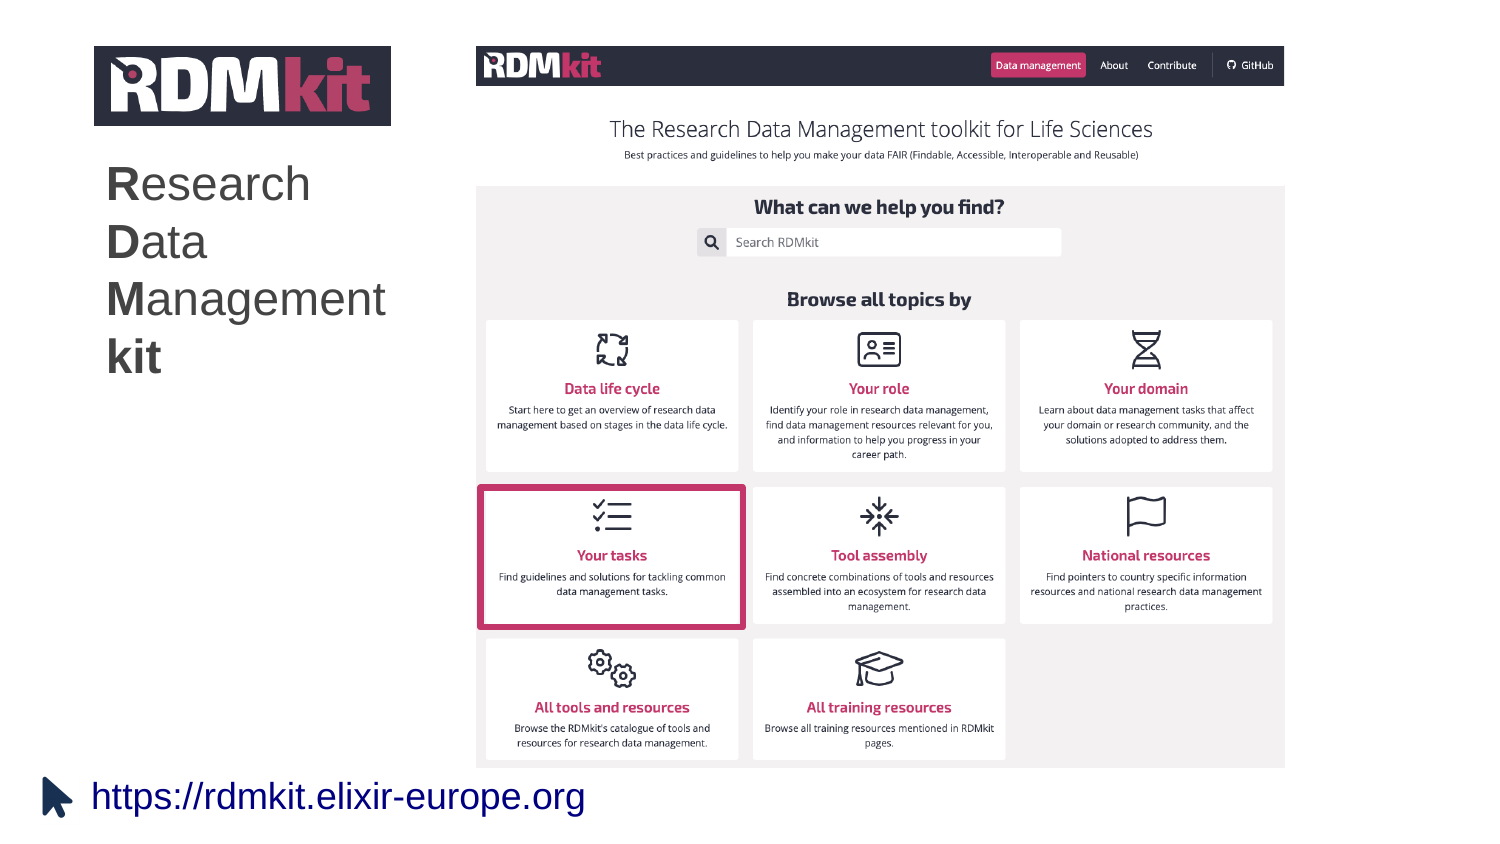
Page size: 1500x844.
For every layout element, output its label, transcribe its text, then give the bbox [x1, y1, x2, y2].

text_box Research Data Management kit [94, 147, 423, 387]
text_box https://rdmkit.elixir-europe.org [79, 766, 939, 839]
picture [94, 46, 391, 126]
picture [35, 772, 79, 825]
picture [476, 46, 1285, 768]
